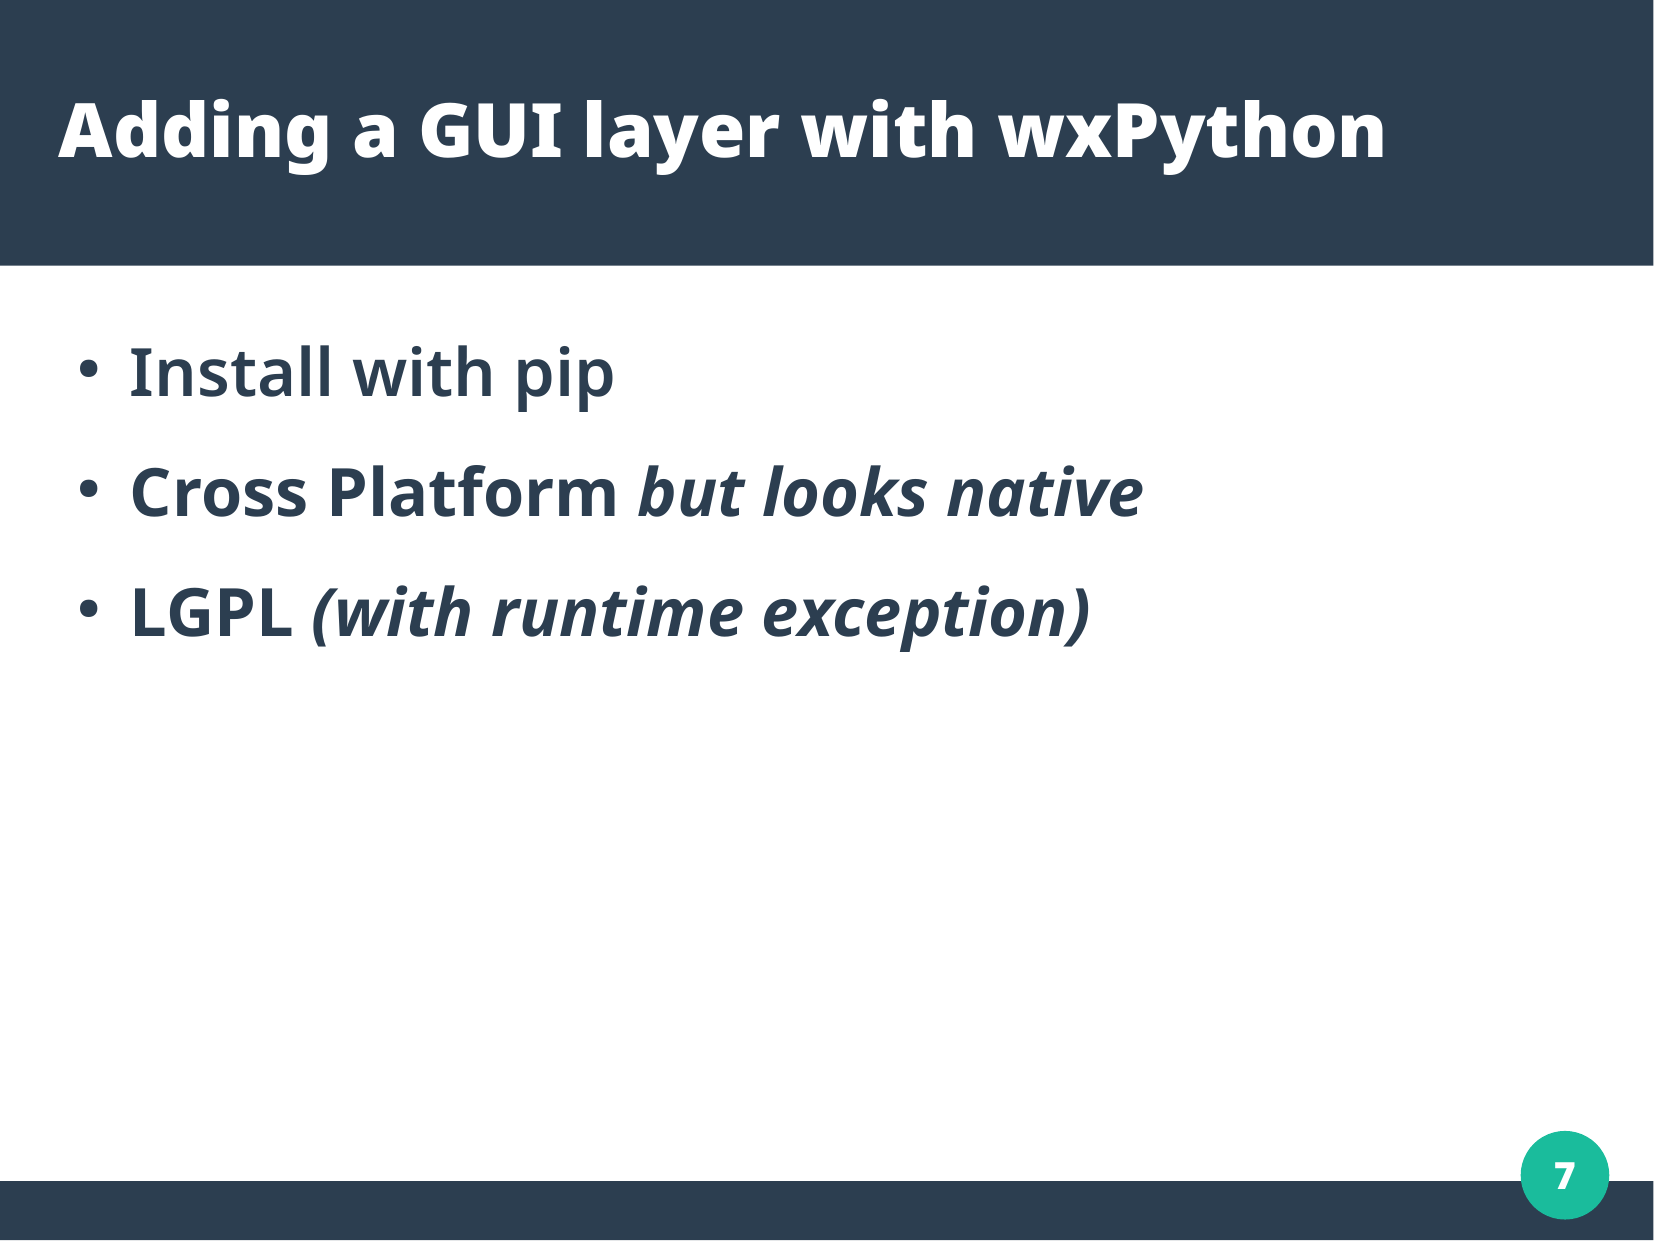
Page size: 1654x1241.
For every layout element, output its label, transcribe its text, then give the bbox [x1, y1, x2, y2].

title Adding a GUI layer with wxPython [59, 49, 1595, 207]
list Install with pip Cross Platform but looks native LGPL (with runtime exception) [59, 324, 1595, 1152]
